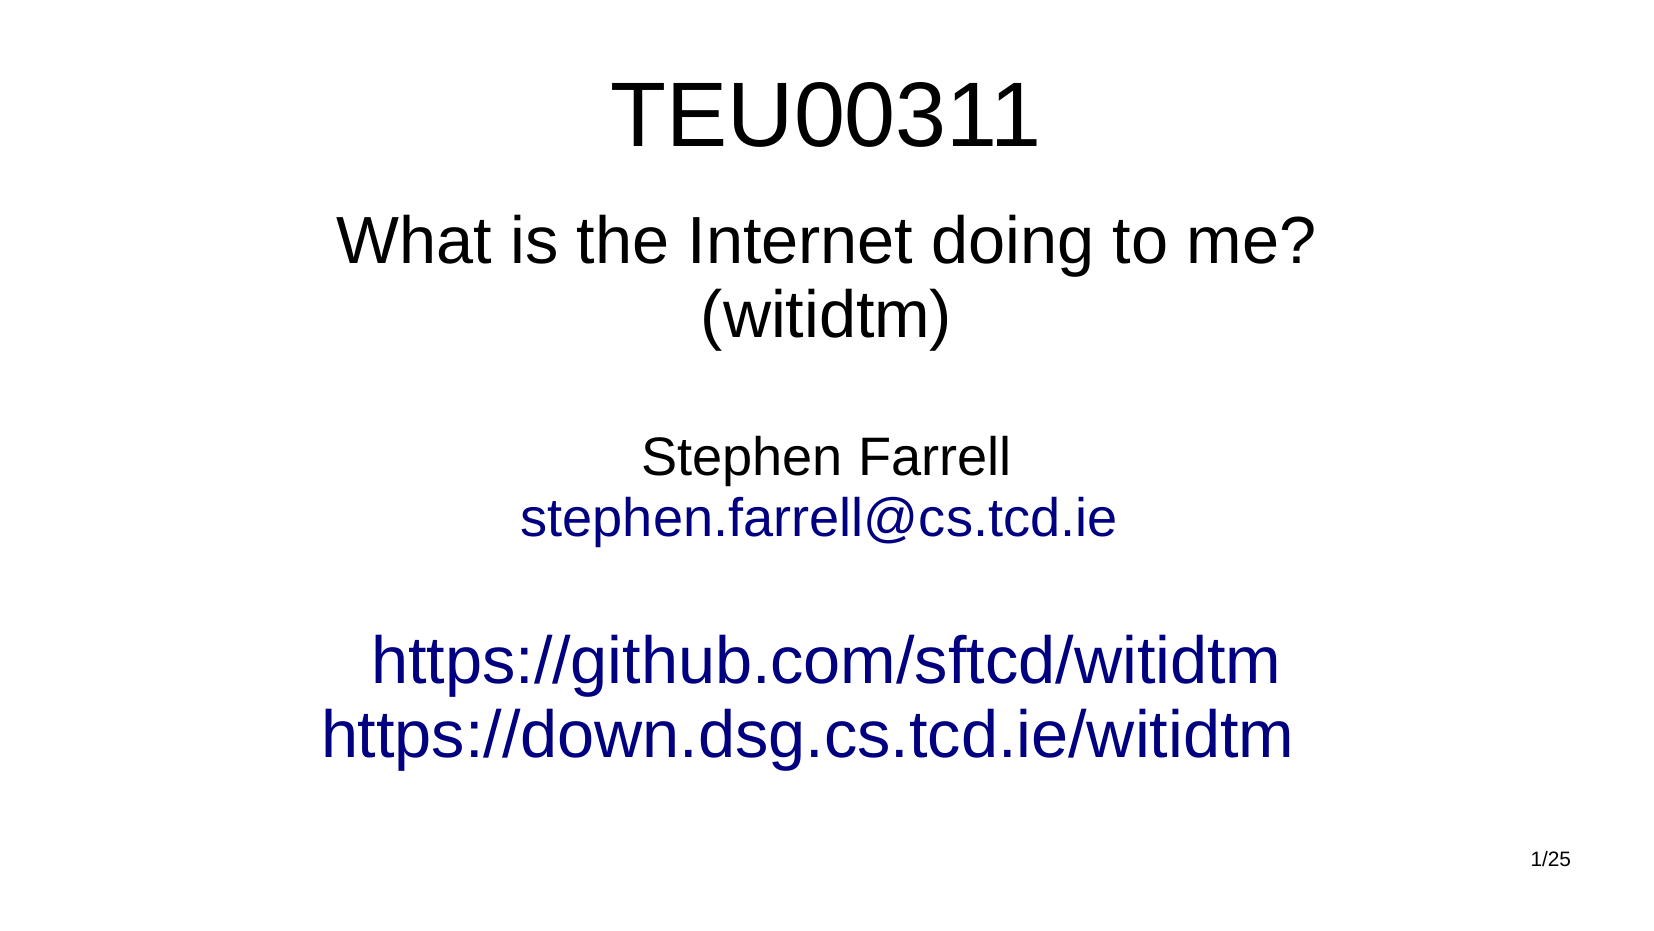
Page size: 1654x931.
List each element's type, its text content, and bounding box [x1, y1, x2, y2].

title TEU00311 [82, 37, 1571, 193]
subtitle What is the Internet doing to me? (witidtm) Stephen Farrell stephen.farrell@cs.tcd.ie https://github.com/sftcd/witidtm https://down.dsg.cs.tcd.ie/witidtm [82, 202, 1571, 773]
